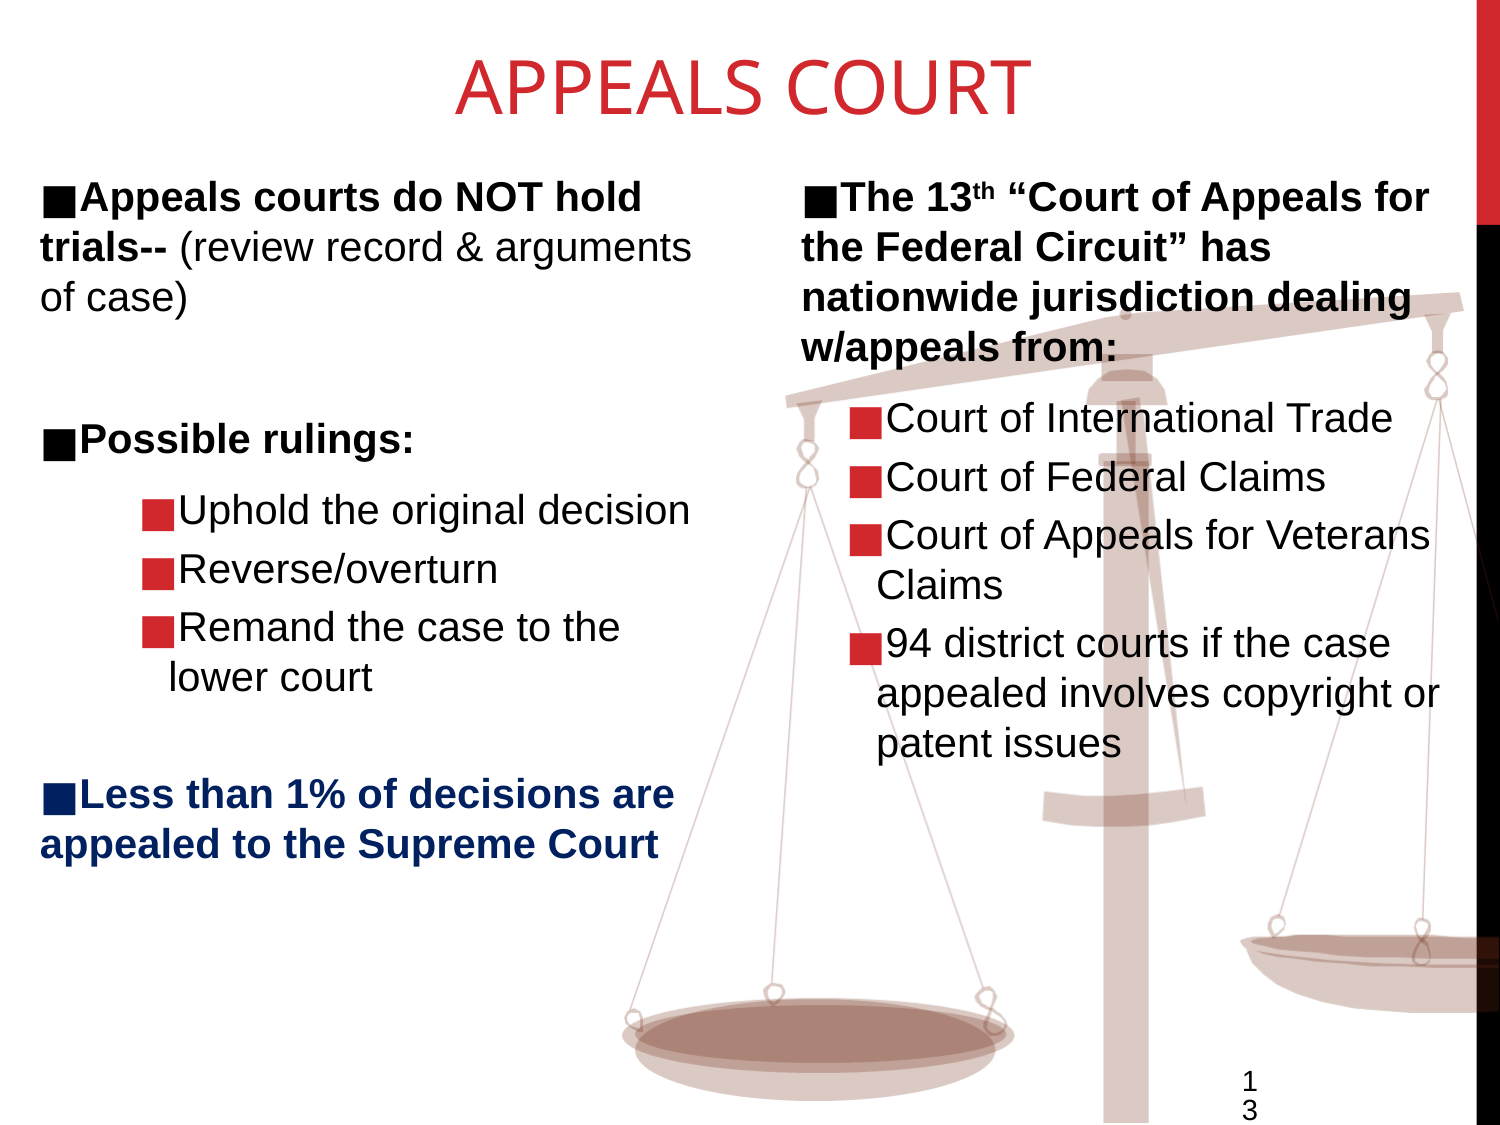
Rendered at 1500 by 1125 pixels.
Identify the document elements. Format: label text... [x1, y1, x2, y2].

title APPEALS COURT [272, 0, 1223, 138]
picture [622, 292, 1499, 1123]
text_box Appeals courts do NOT hold trials-- (review record & arguments of case) Possible rulings: Uphold the original decision Reverse/overturn Remand the case to the lower court Less than 1% of decisions are appealed to the Supreme Court [24, 162, 725, 1024]
text_box <number> [1226, 1059, 1273, 1105]
list The 13th “Court of Appeals for the Federal Circuit” has nationwide jurisdiction dealing w/appeals from: Court of International Trade Court of Federal Claims Court of Appeals for Veterans Claims 94 district courts if the case appealed involves copyright or patent issues [785, 162, 1486, 1006]
